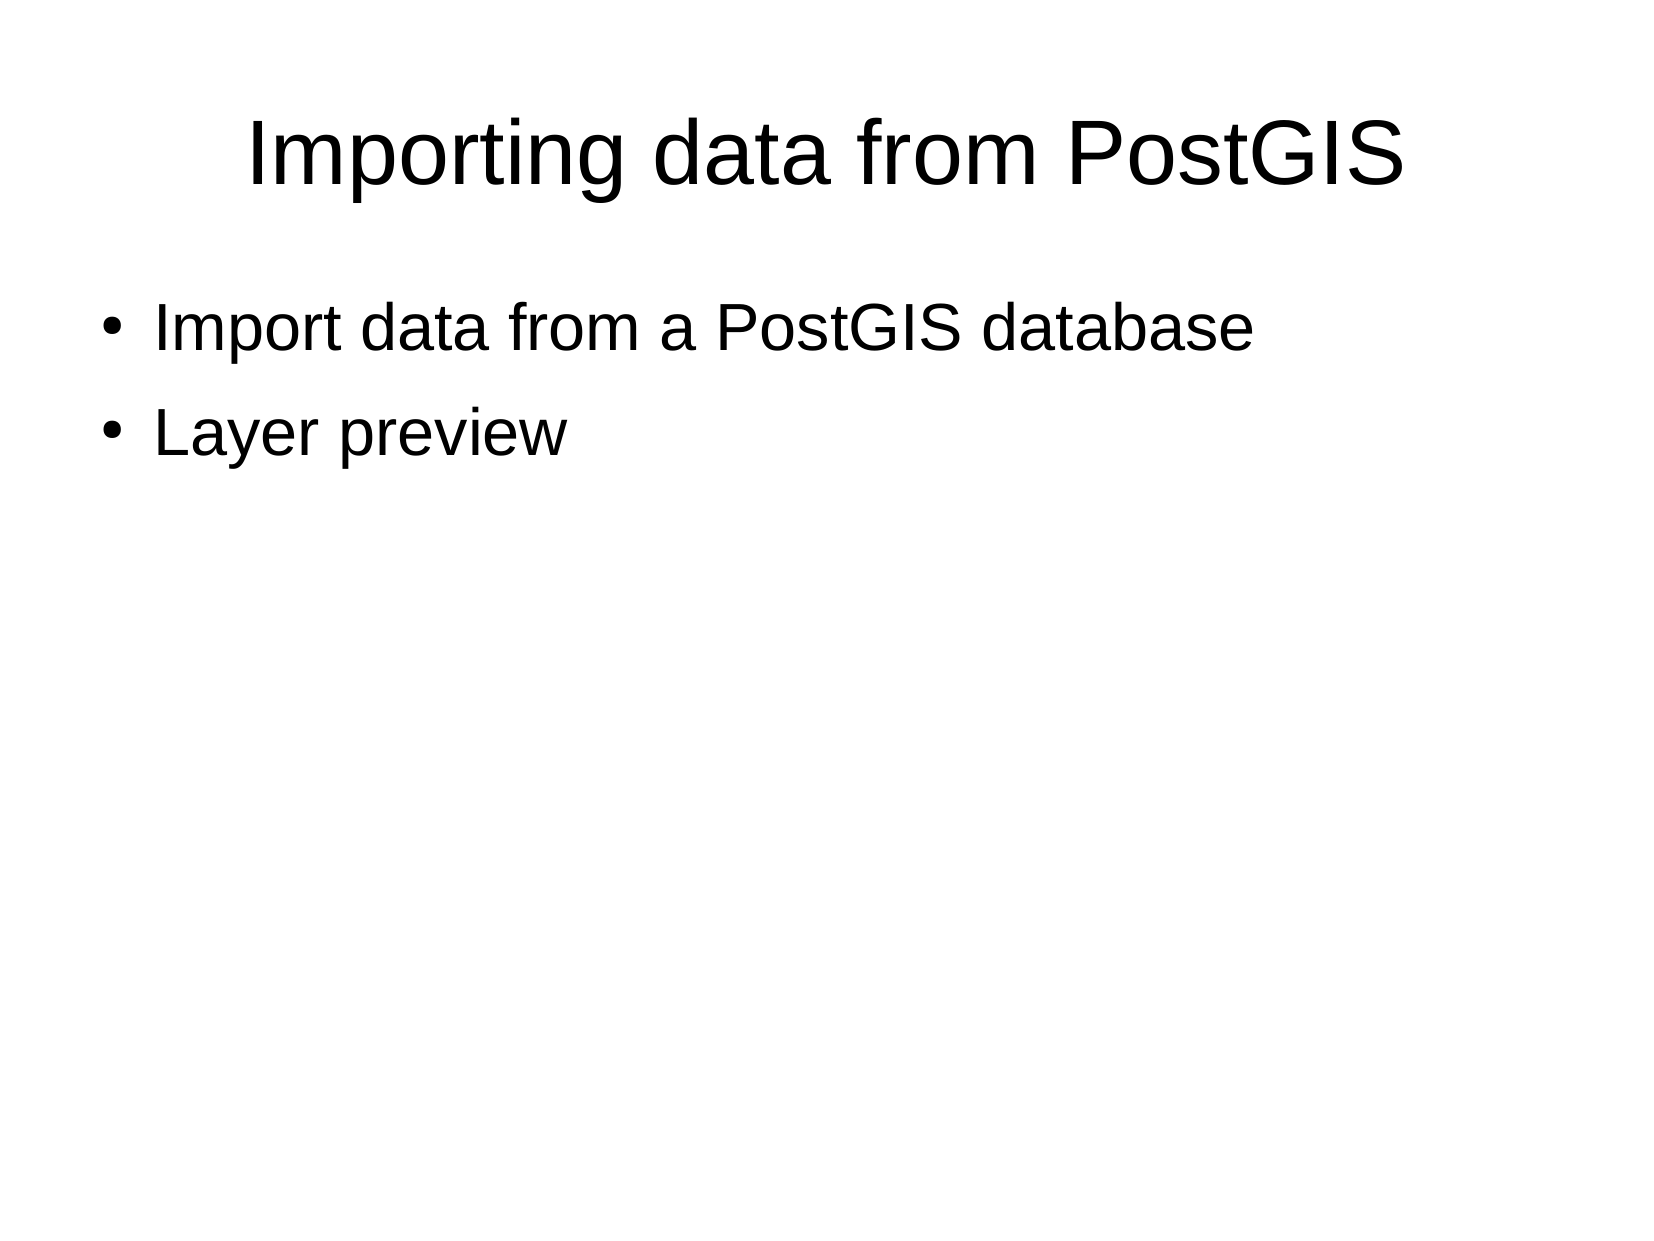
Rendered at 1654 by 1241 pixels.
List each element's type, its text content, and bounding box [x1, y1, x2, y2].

list Import data from a PostGIS database Layer preview [82, 290, 1538, 1010]
title Importing data from PostGIS [82, 49, 1571, 257]
